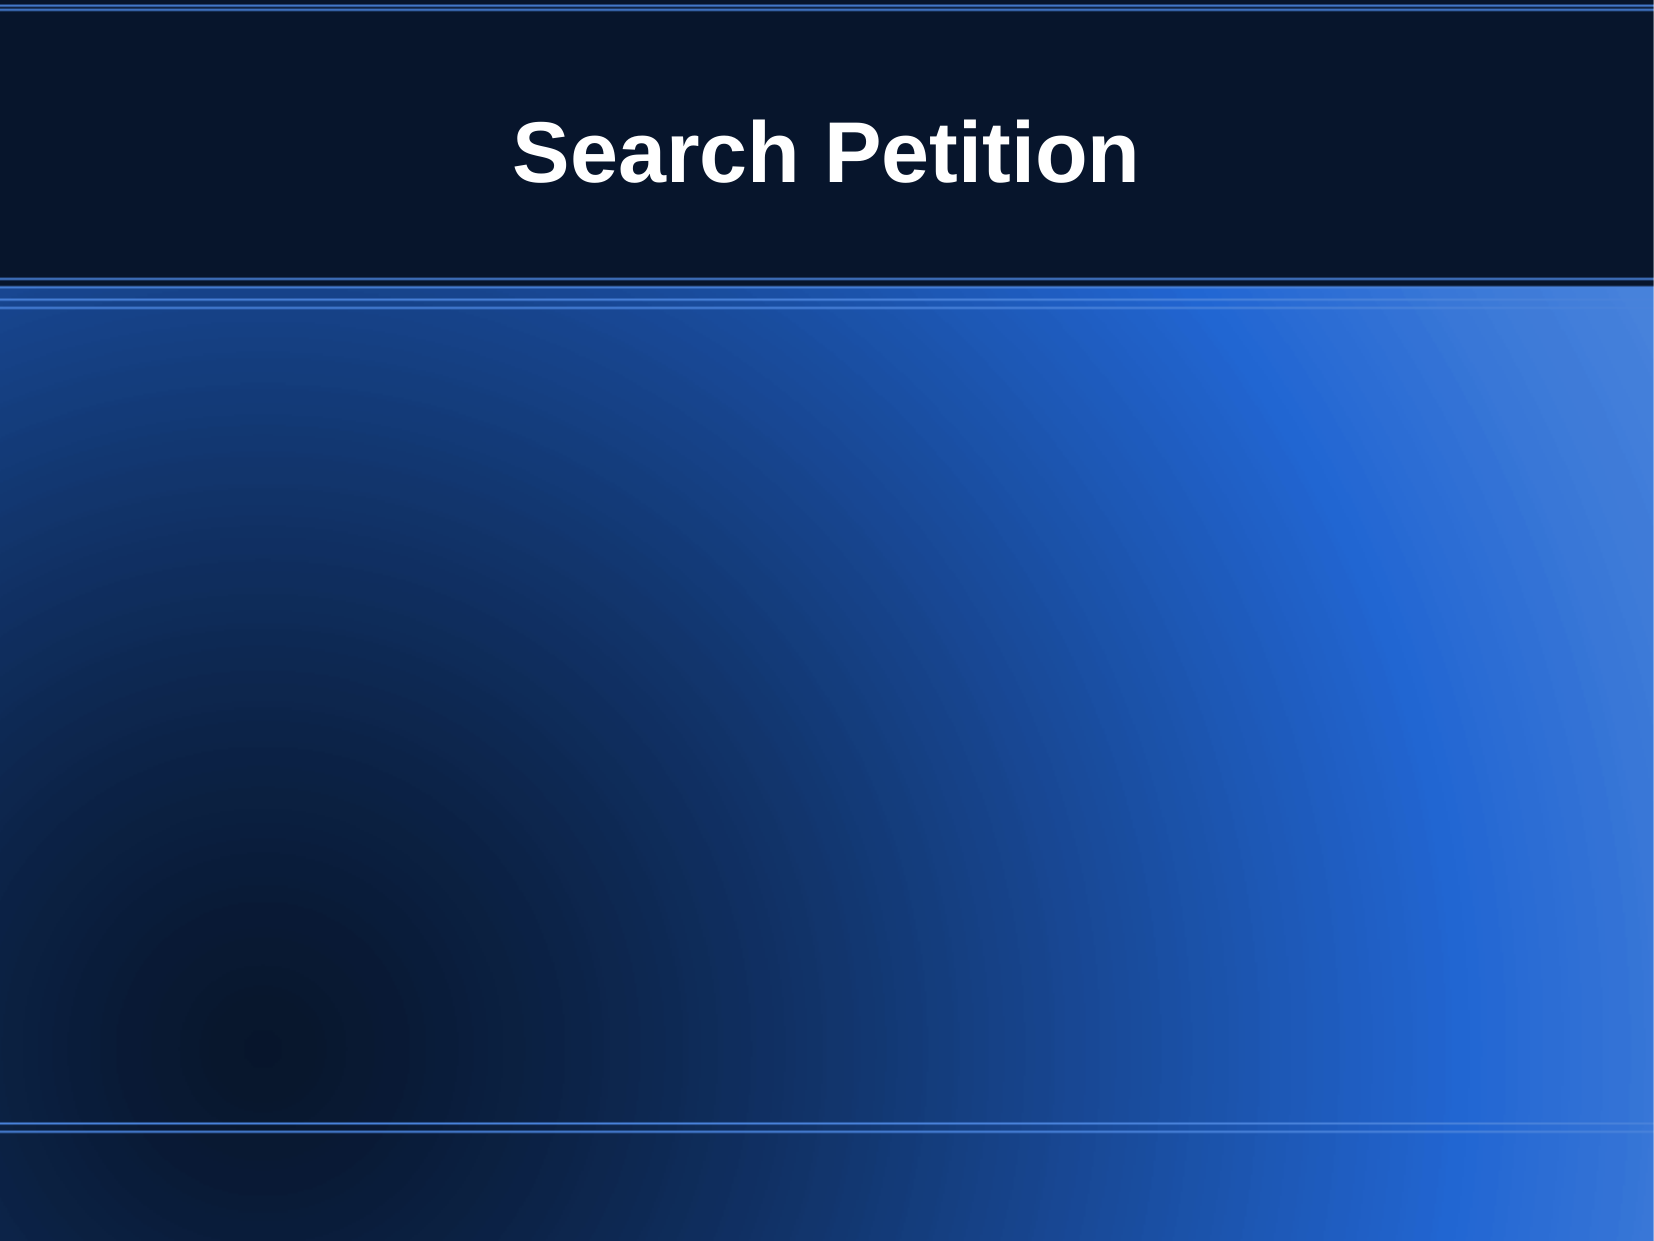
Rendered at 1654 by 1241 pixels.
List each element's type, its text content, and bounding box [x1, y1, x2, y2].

picture [0, 0, 1654, 1241]
title Search Petition [82, 49, 1571, 257]
